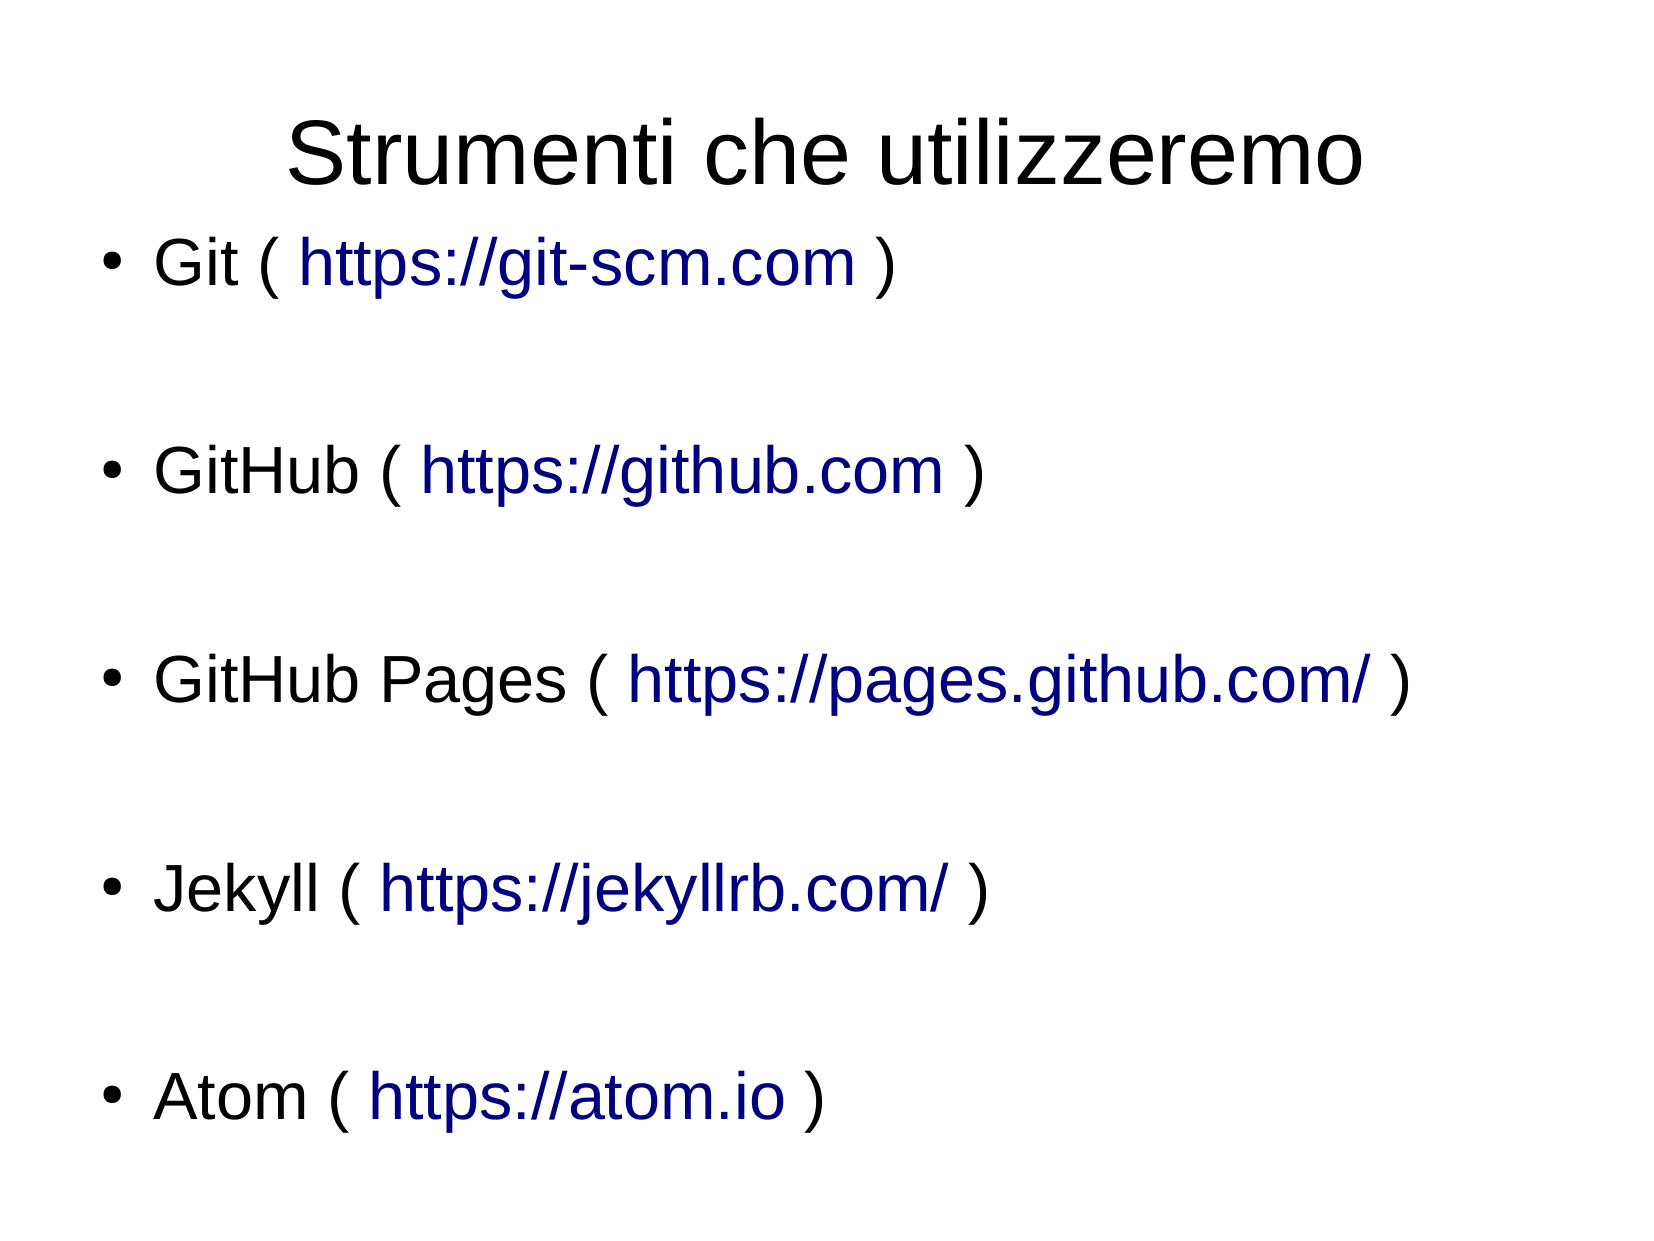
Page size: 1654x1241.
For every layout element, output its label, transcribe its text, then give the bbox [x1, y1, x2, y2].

list Git ( https://git-scm.com ) GitHub ( https://github.com ) GitHub Pages ( https://pages.github.com/ ) Jekyll ( https://jekyllrb.com/ ) Atom ( https://atom.io ) [82, 225, 1571, 1156]
title Strumenti che utilizzeremo [82, 49, 1571, 225]
